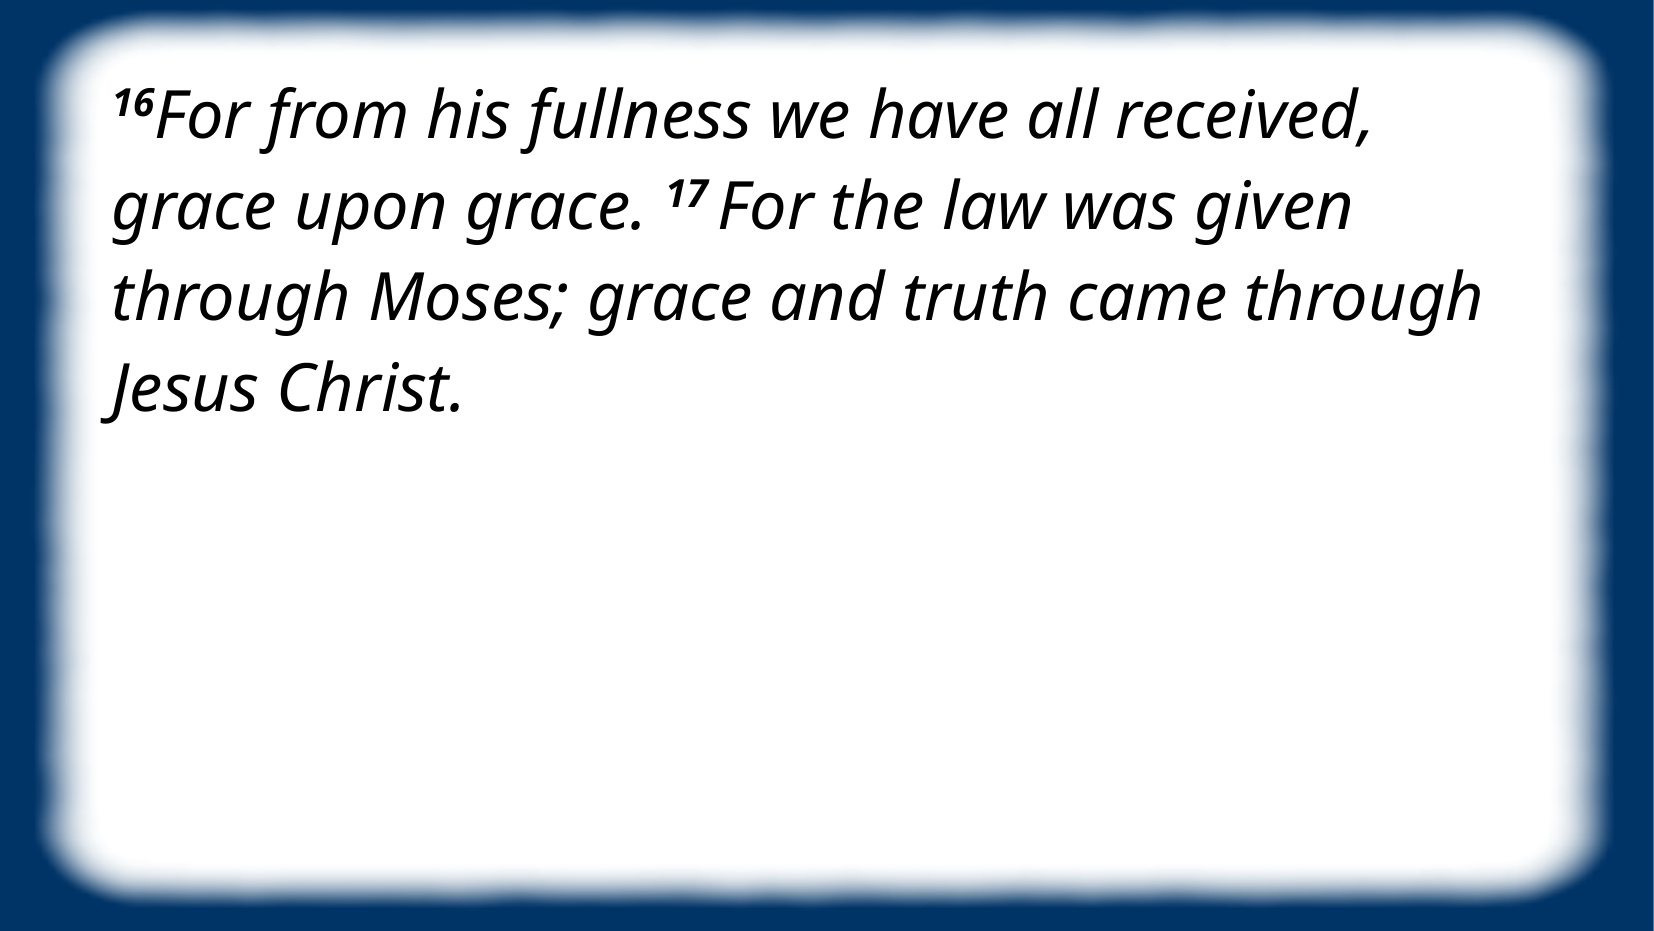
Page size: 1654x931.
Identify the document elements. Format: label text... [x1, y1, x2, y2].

picture [0, 0, 1654, 931]
text_box 16For from his fullness we have all received, grace upon grace. 17 For the law was given through Moses; grace and truth came through Jesus Christ. [97, 60, 1568, 430]
